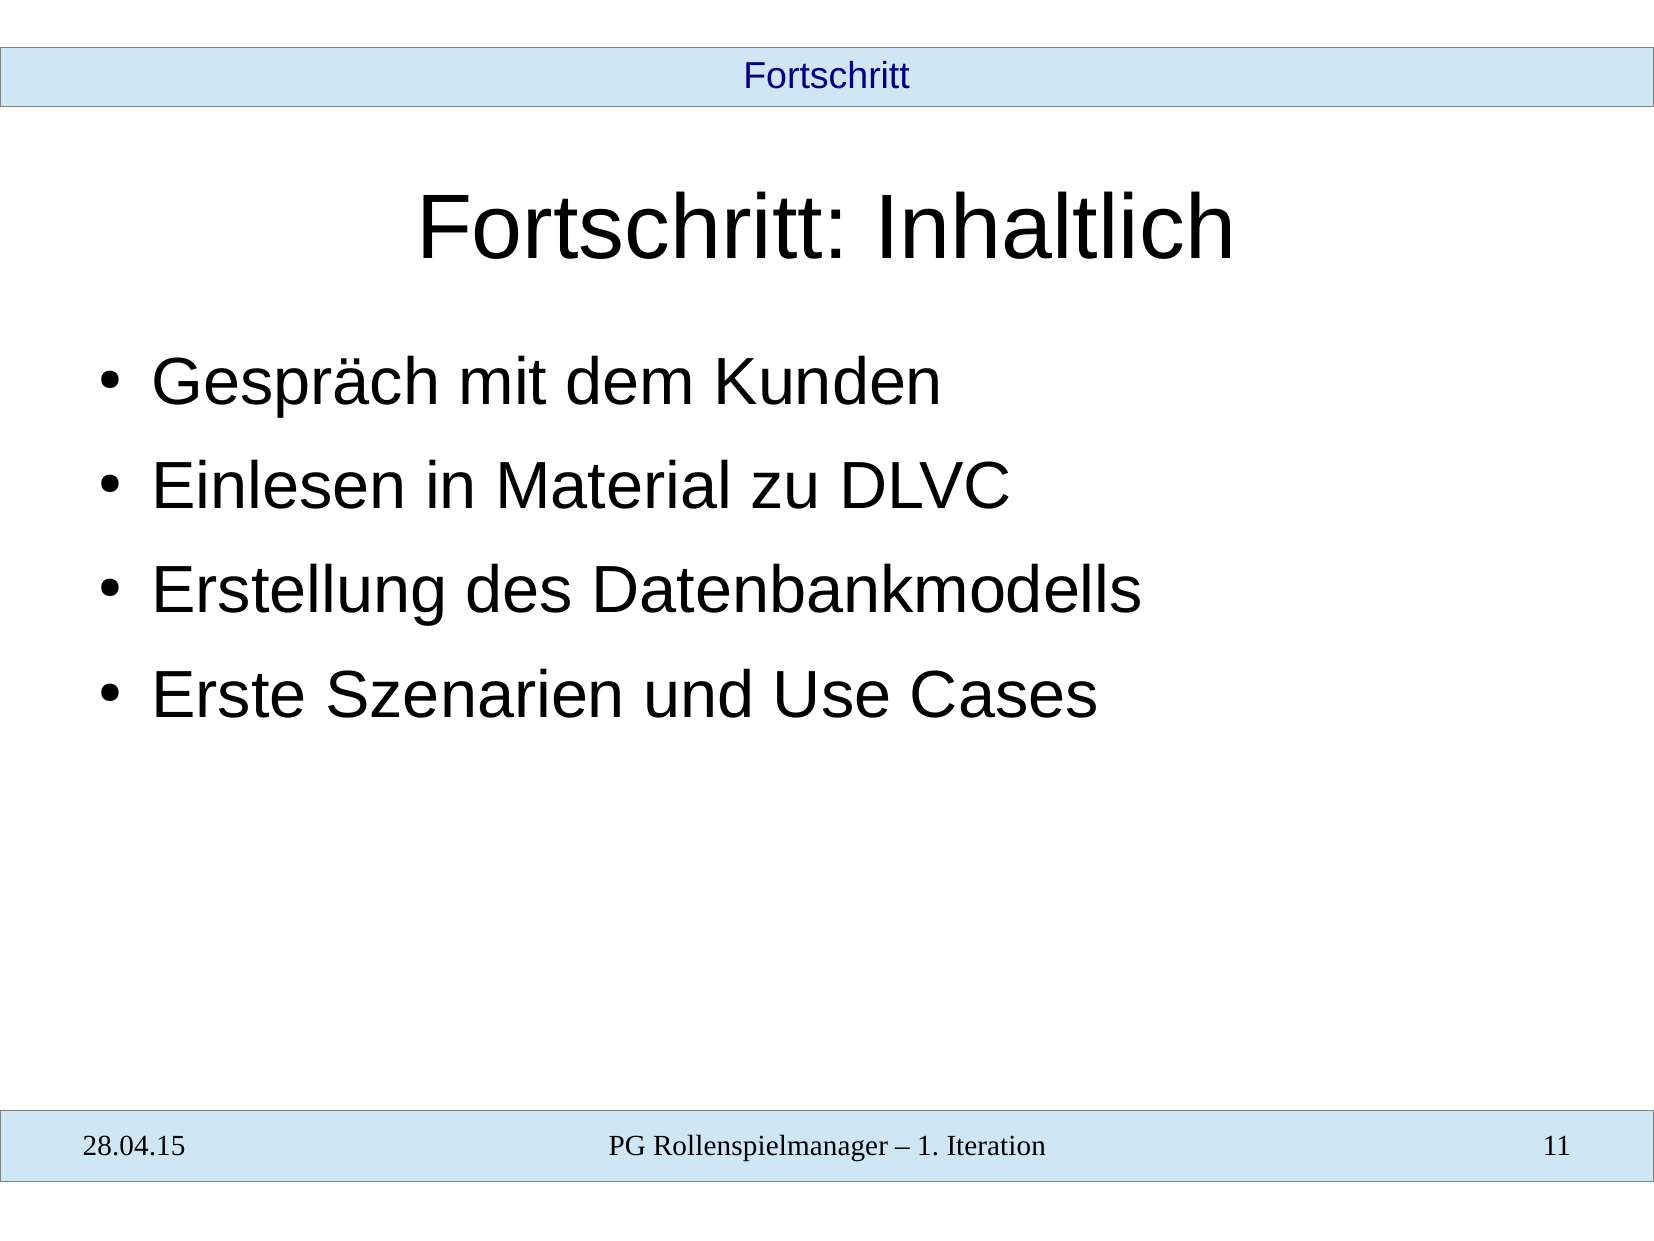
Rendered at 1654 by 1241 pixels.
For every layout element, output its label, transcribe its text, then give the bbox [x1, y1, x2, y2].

list Gespräch mit dem Kunden Einlesen in Material zu DLVC Erstellung des Datenbankmodells Erste Szenarien und Use Cases [80, 343, 1536, 1063]
text_box Fortschritt [0, 47, 1654, 105]
title Fortschritt: Inhaltlich [82, 123, 1571, 331]
